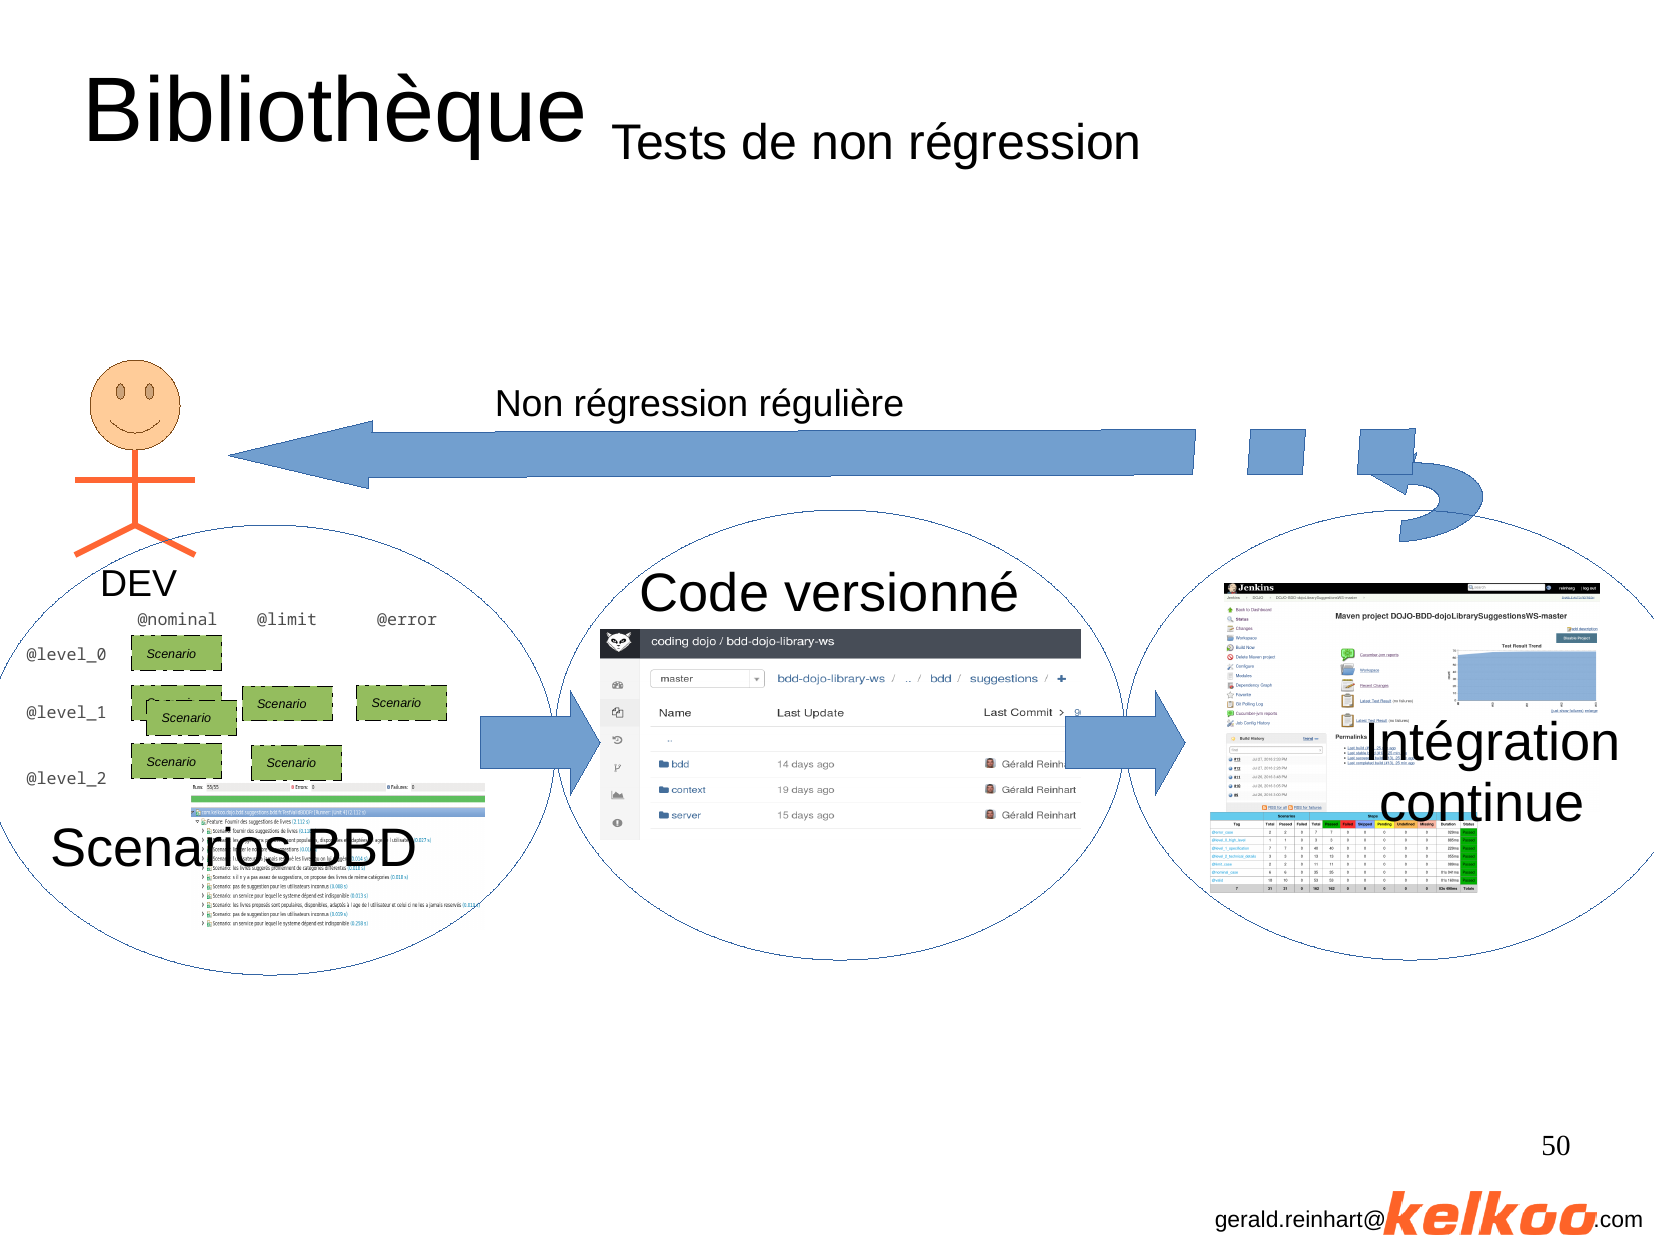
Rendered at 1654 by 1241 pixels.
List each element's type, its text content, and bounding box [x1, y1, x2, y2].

picture [1209, 583, 1600, 893]
text_box gerald.reinhart@ .com [1193, 1199, 1654, 1241]
text_box Scenario [251, 745, 342, 781]
picture [1383, 1191, 1597, 1199]
text_box @level_1 [11, 693, 193, 749]
text_box Code versionné [624, 555, 1036, 631]
text_box Intégration continue [1350, 704, 1637, 841]
text_box Scenario [146, 700, 237, 736]
text_box Scenario [356, 685, 447, 721]
text_box Scenario [131, 635, 222, 671]
text_box @limit [293, 600, 362, 636]
text_box Non régression régulière [480, 375, 919, 432]
text_box [480, 690, 601, 796]
text_box Tests de non régression [596, 106, 1157, 178]
text_box [1357, 428, 1483, 542]
picture [600, 629, 1081, 841]
text_box @error [362, 600, 507, 636]
text_box [1065, 690, 1186, 796]
text_box Scenario [242, 686, 333, 721]
text_box [90, 360, 181, 450]
text_box DEV [75, 555, 196, 612]
title Bibliothèque [82, 5, 1571, 213]
text_box Scenario [131, 743, 222, 779]
picture [191, 782, 485, 931]
text_box Scenarios BBD [35, 809, 449, 886]
text_box @nominal [123, 600, 293, 636]
text_box @level_2 [11, 759, 144, 815]
text_box [1247, 429, 1306, 475]
text_box Scenario [131, 685, 222, 721]
text_box @level_0 [11, 635, 288, 692]
text_box [228, 420, 1196, 489]
